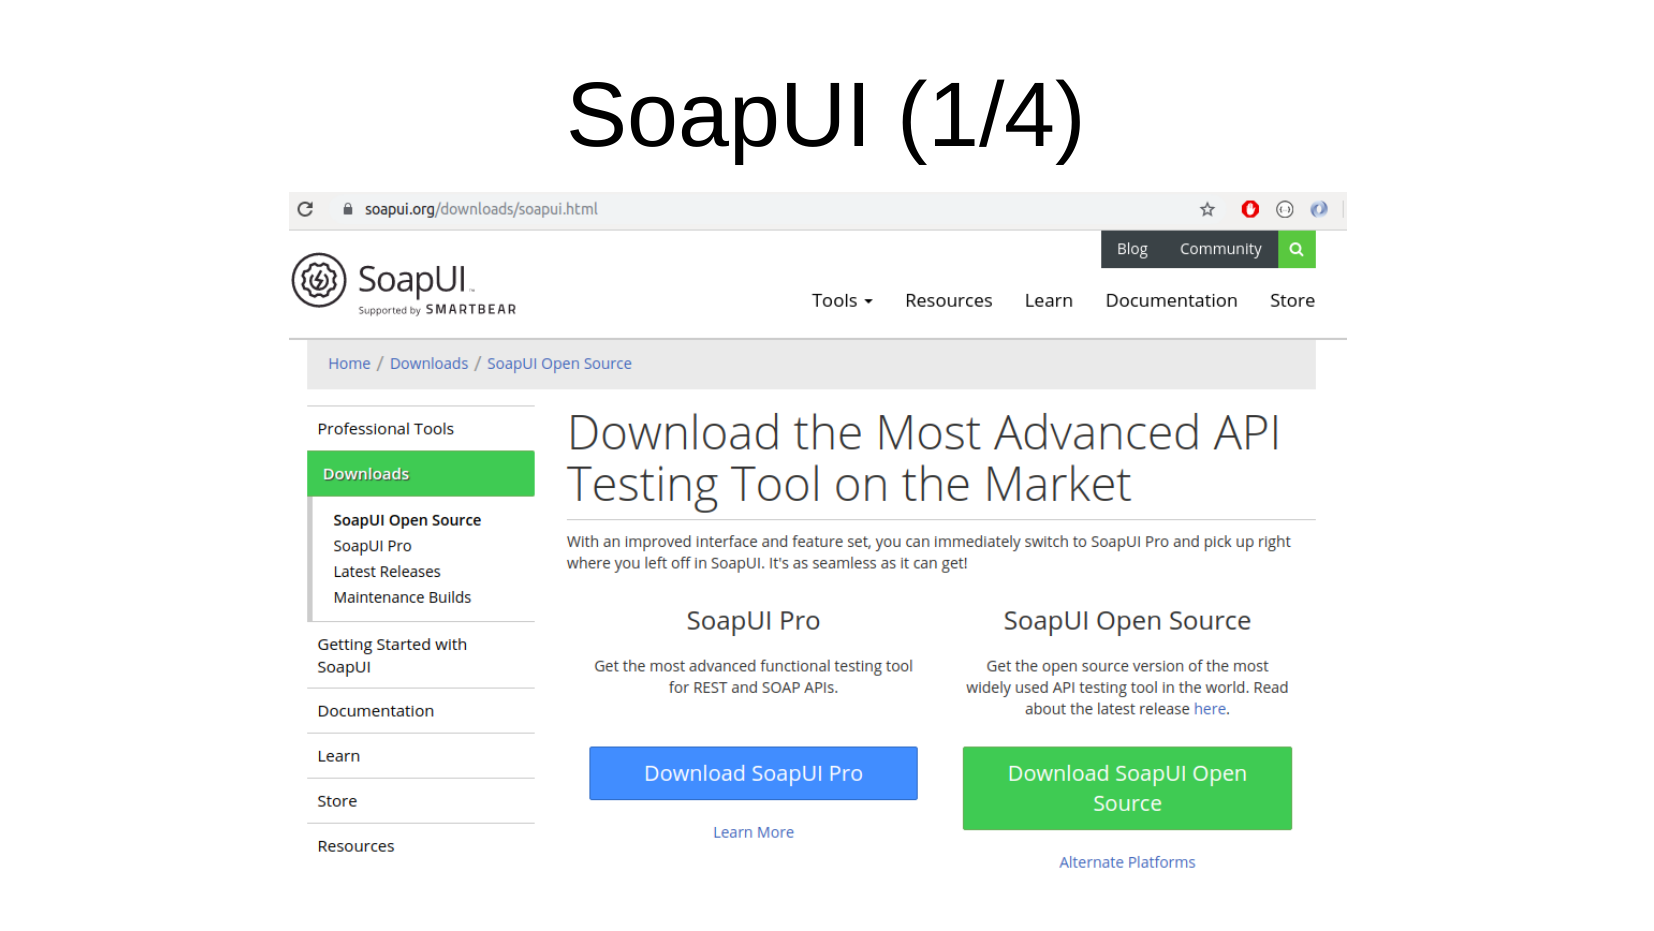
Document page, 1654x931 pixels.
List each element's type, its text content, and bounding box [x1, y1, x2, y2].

picture [289, 192, 1347, 886]
title SoapUI (1/4) [82, 37, 1571, 193]
